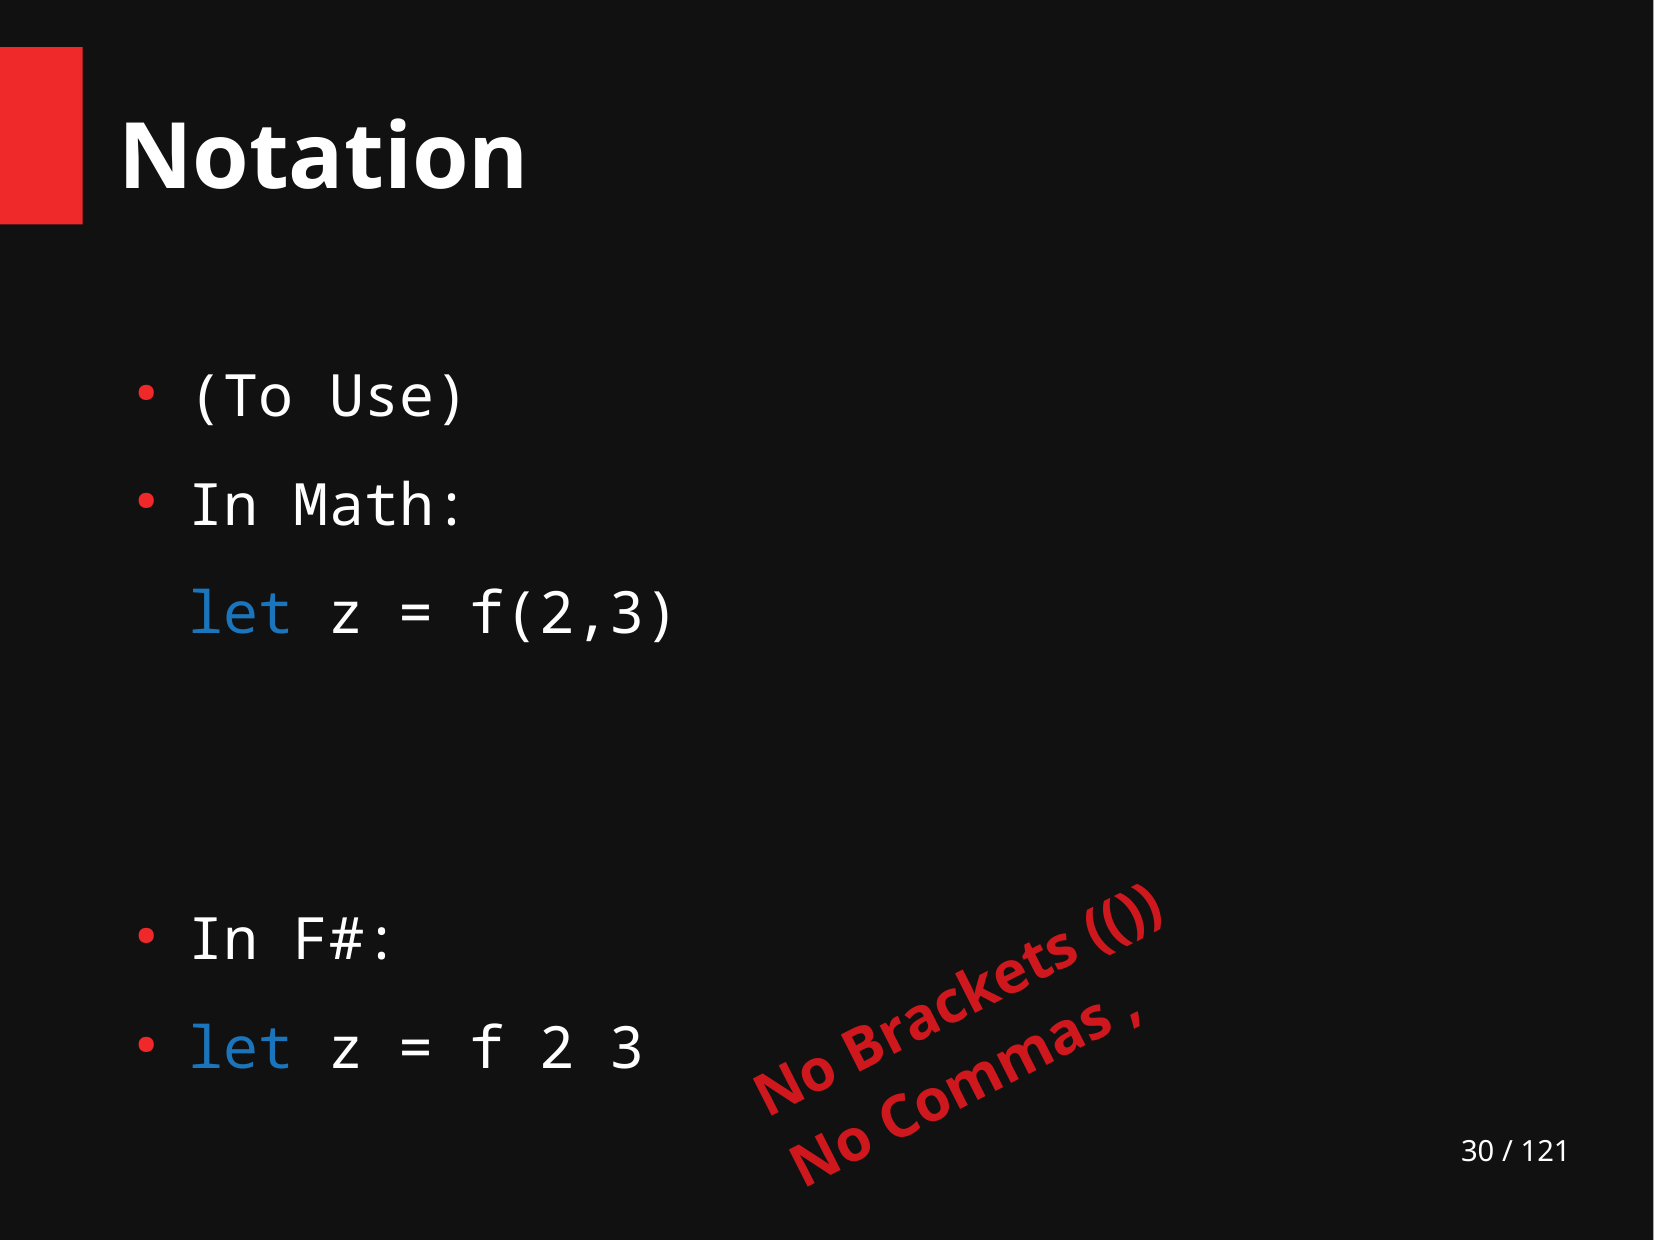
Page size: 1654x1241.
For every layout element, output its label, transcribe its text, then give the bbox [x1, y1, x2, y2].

title Notation [118, 49, 1571, 257]
text_box No Brackets (()) No Commas , [723, 831, 1272, 1241]
list (To Use) In Math: let z = f(2,3) In F#: let z = f 2 3 [118, 354, 1536, 1074]
